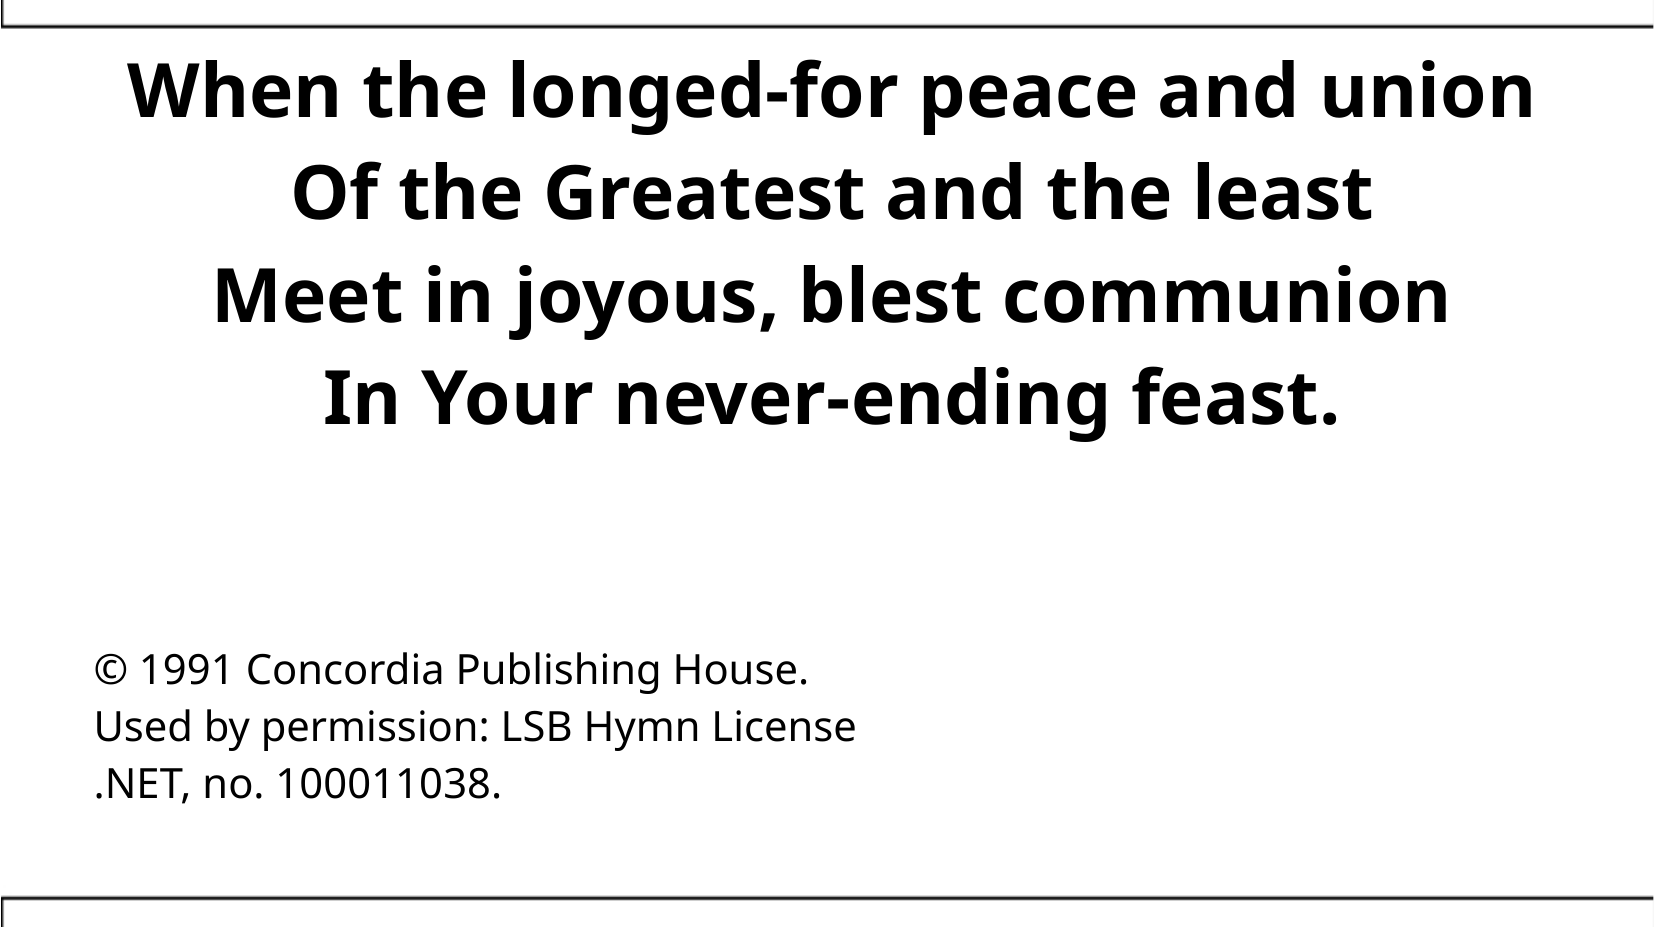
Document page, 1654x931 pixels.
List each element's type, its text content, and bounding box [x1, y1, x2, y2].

text_box When the longed-for peace and union Of the Greatest and the least Meet in joyous, blest communion In Your never-ending feast. © 1991 Concordia Publishing House. Used by permission: LSB Hymn License .NET, no. 100011038. [60, 30, 1606, 844]
picture [1, 0, 1654, 927]
